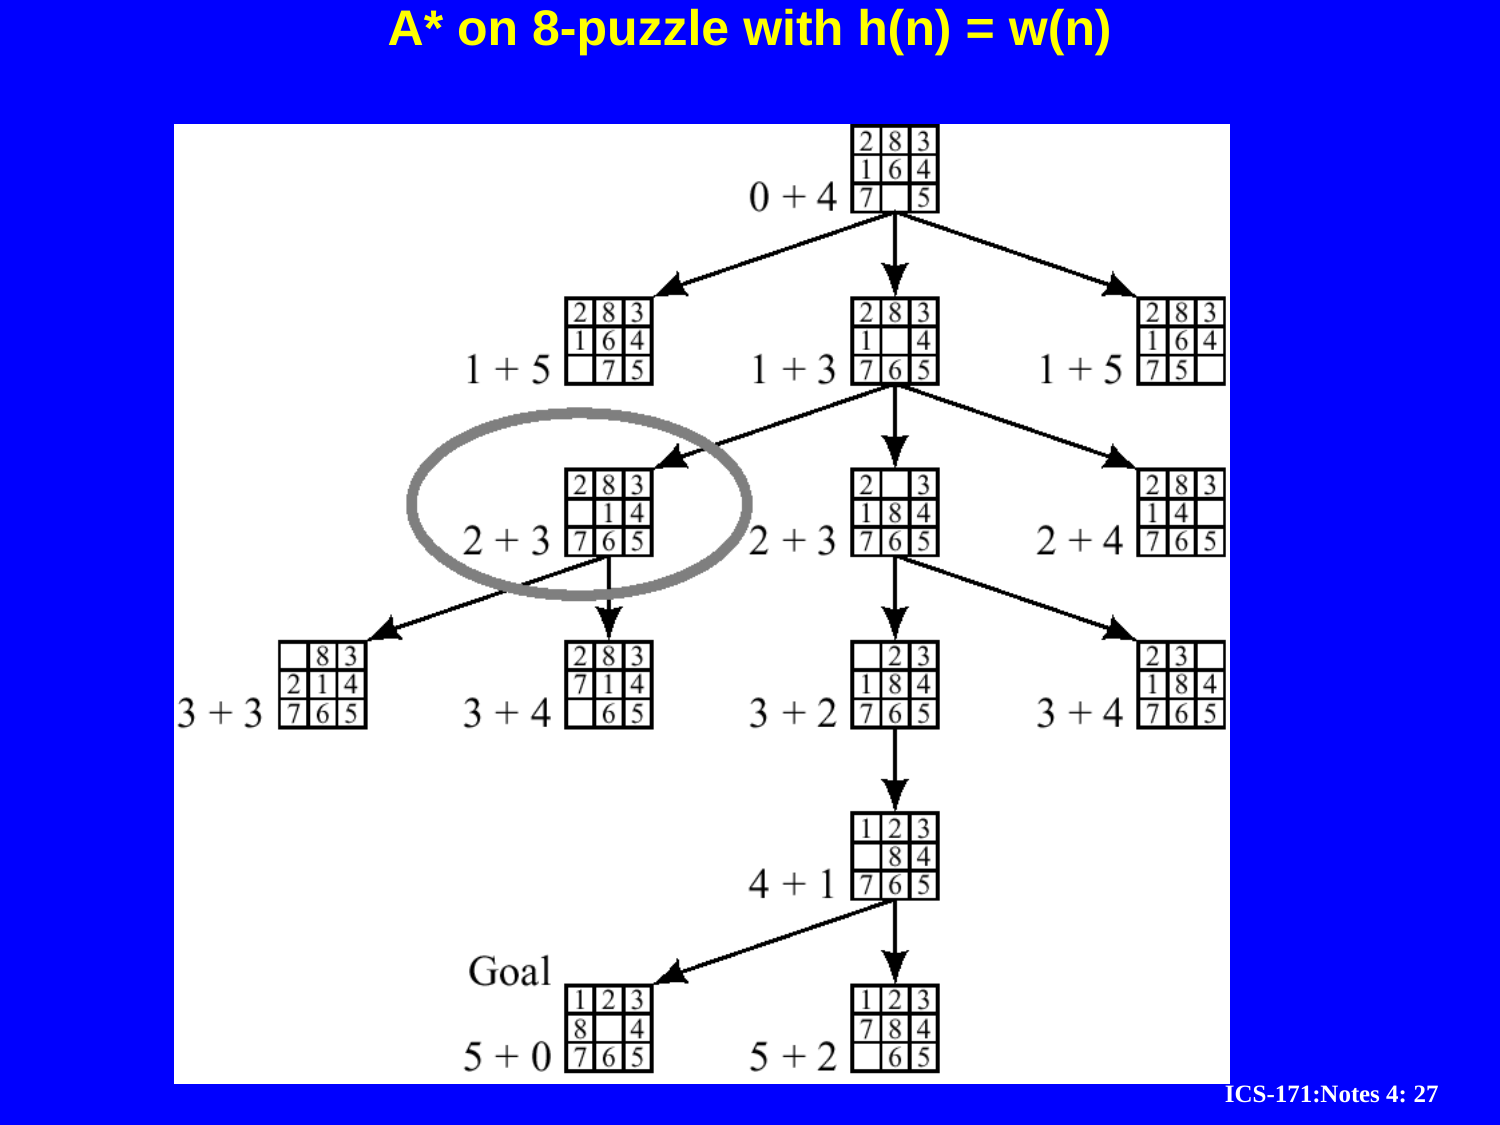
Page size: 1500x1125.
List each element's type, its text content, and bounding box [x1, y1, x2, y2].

title A* on 8-puzzle with h(n) = w(n) [112, 0, 1388, 75]
picture [174, 124, 1230, 1084]
